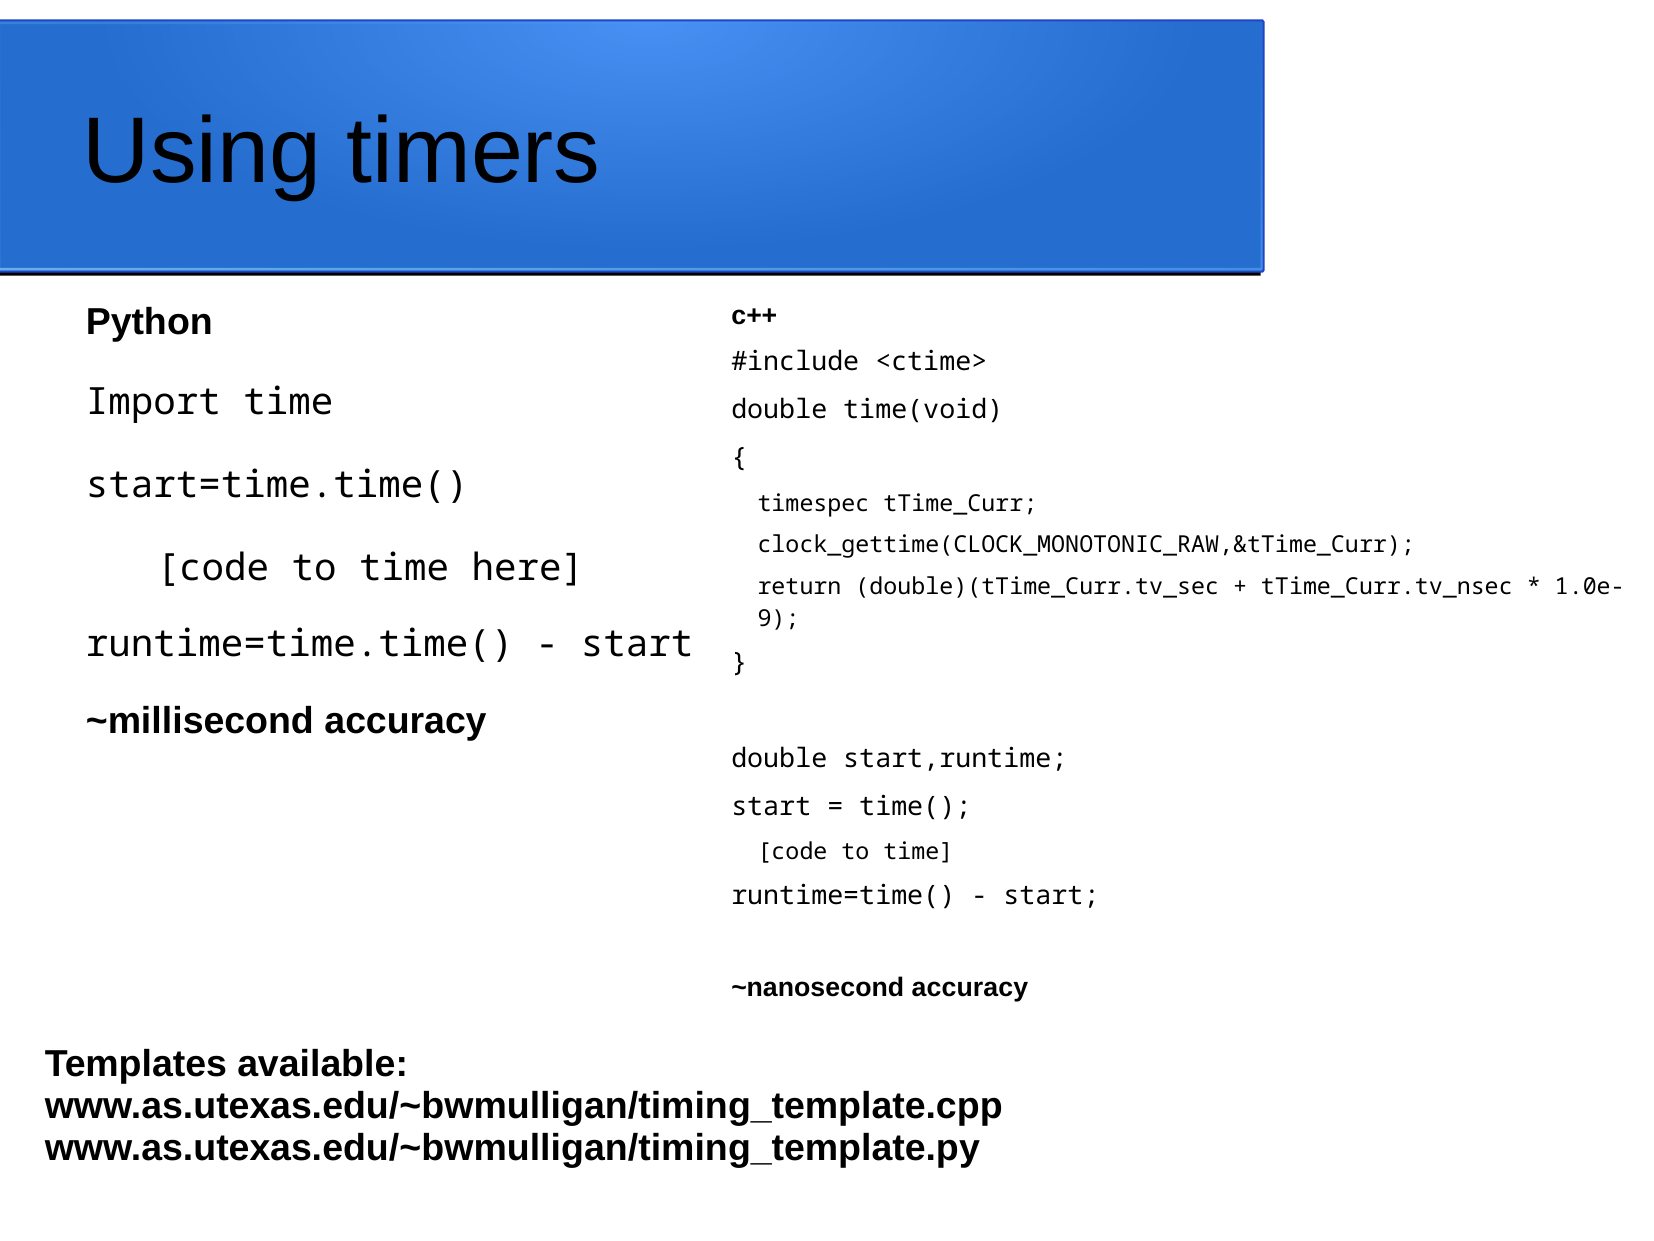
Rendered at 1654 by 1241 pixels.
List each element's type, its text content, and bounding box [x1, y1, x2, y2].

list Python Import time start=time.time() [code to time here] runtime=time.time() - start ~millisecond accuracy [15, 300, 705, 1021]
text_box Templates available: www.as.utexas.edu/~bwmulligan/timing_template.cpp www.as.utexas.edu/~bwmulligan/timing_template.py [30, 1035, 1531, 1218]
title Using timers [82, 47, 1234, 253]
list c++ #include <ctime> double time(void) { timespec tTime_Curr; clock_gettime(CLOCK_MONOTONIC_RAW,&tTime_Curr); return (double)(tTime_Curr.tv_sec + tTime_Curr.tv_nsec * 1.0e-9); } double start,runtime; start = time(); [code to time] runtime=time() - start; ~nanosecond accuracy [705, 300, 1653, 1021]
